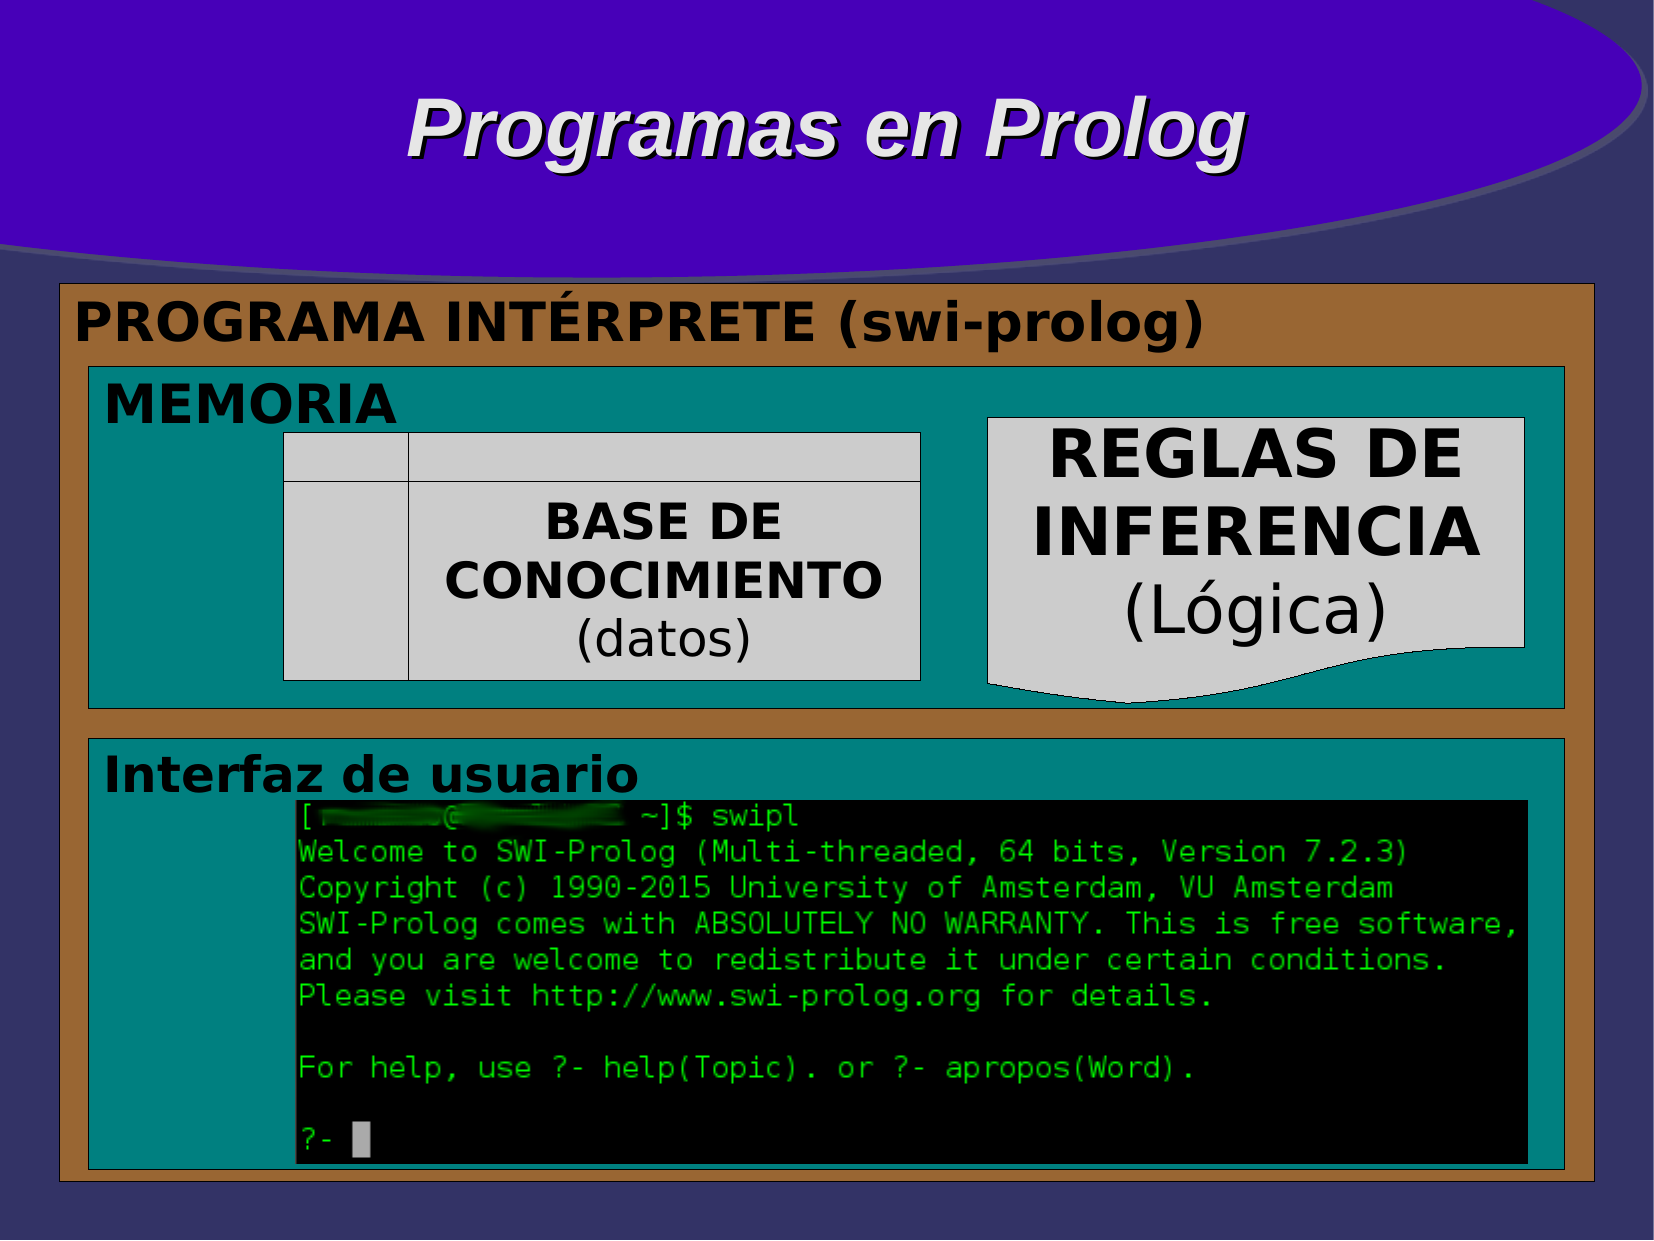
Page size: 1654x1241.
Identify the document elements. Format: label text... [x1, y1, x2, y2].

text_box Interfaz de usuario [88, 738, 1565, 1170]
text_box MEMORIA [88, 366, 1565, 709]
text_box PROGRAMA INTÉRPRETE (swi-prolog) [59, 283, 1595, 1182]
text_box REGLAS DE INFERENCIA (Lógica) [987, 417, 1525, 704]
picture [295, 800, 1528, 1164]
text_box BASE DE CONOCIMIENTO (datos) [283, 432, 921, 681]
title Programas en Prolog [121, 19, 1534, 227]
